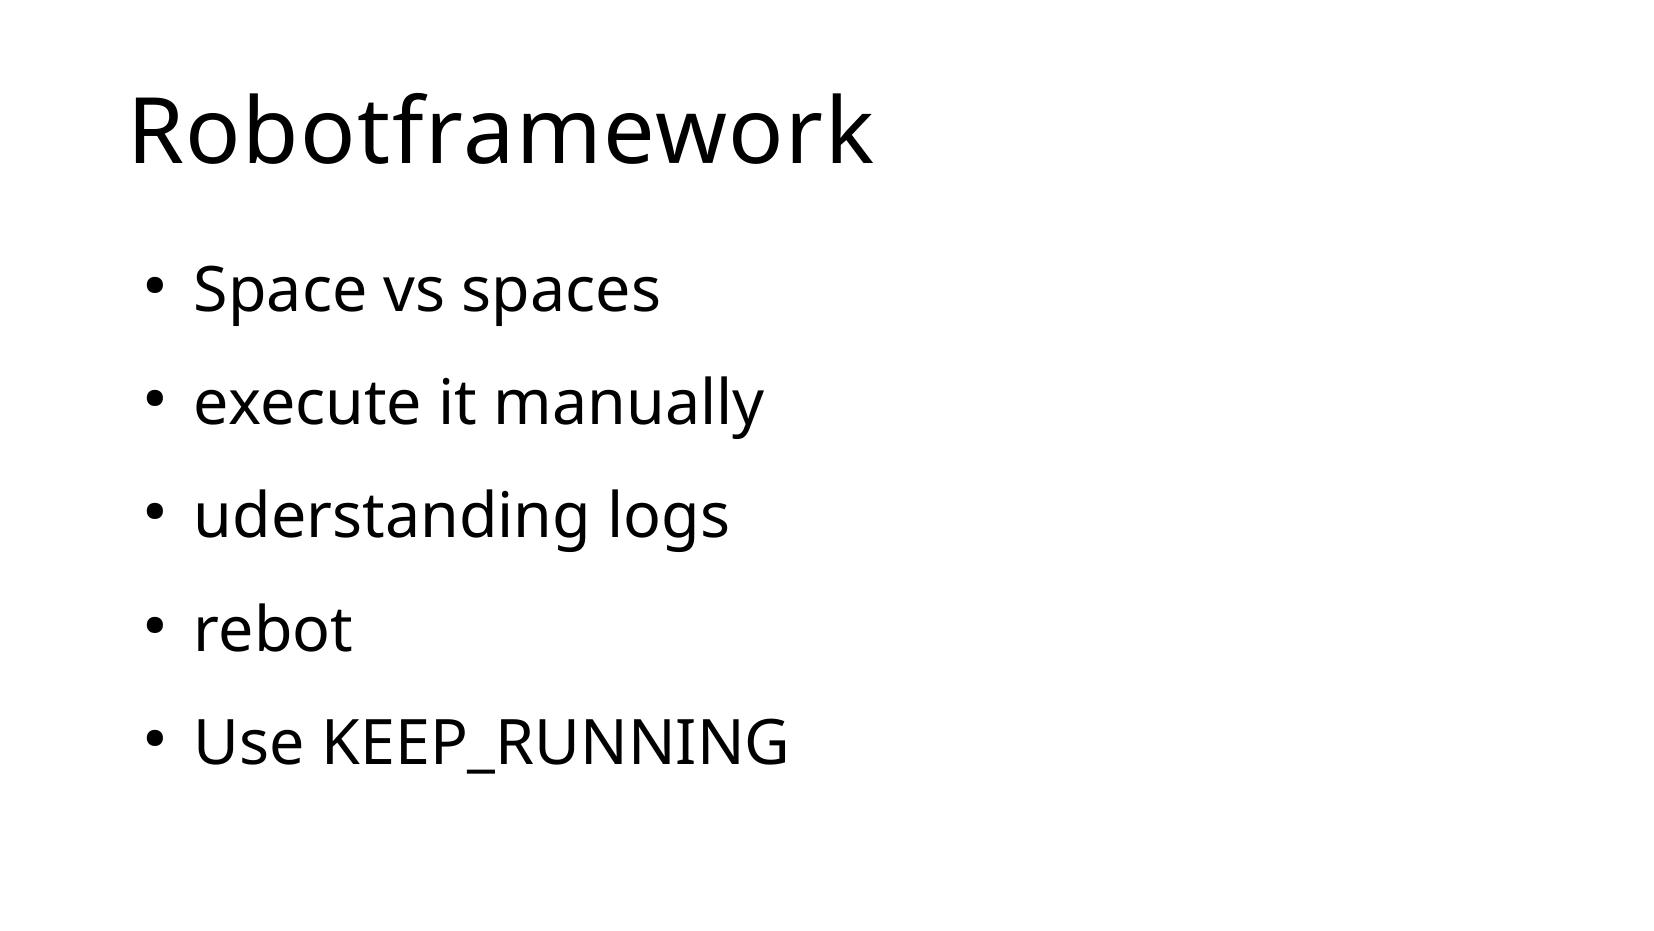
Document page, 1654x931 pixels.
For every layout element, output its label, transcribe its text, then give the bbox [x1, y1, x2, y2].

title Robotframework [127, 69, 1654, 187]
list Space vs spaces execute it manually uderstanding logs rebot Use KEEP_RUNNING [127, 244, 1527, 784]
